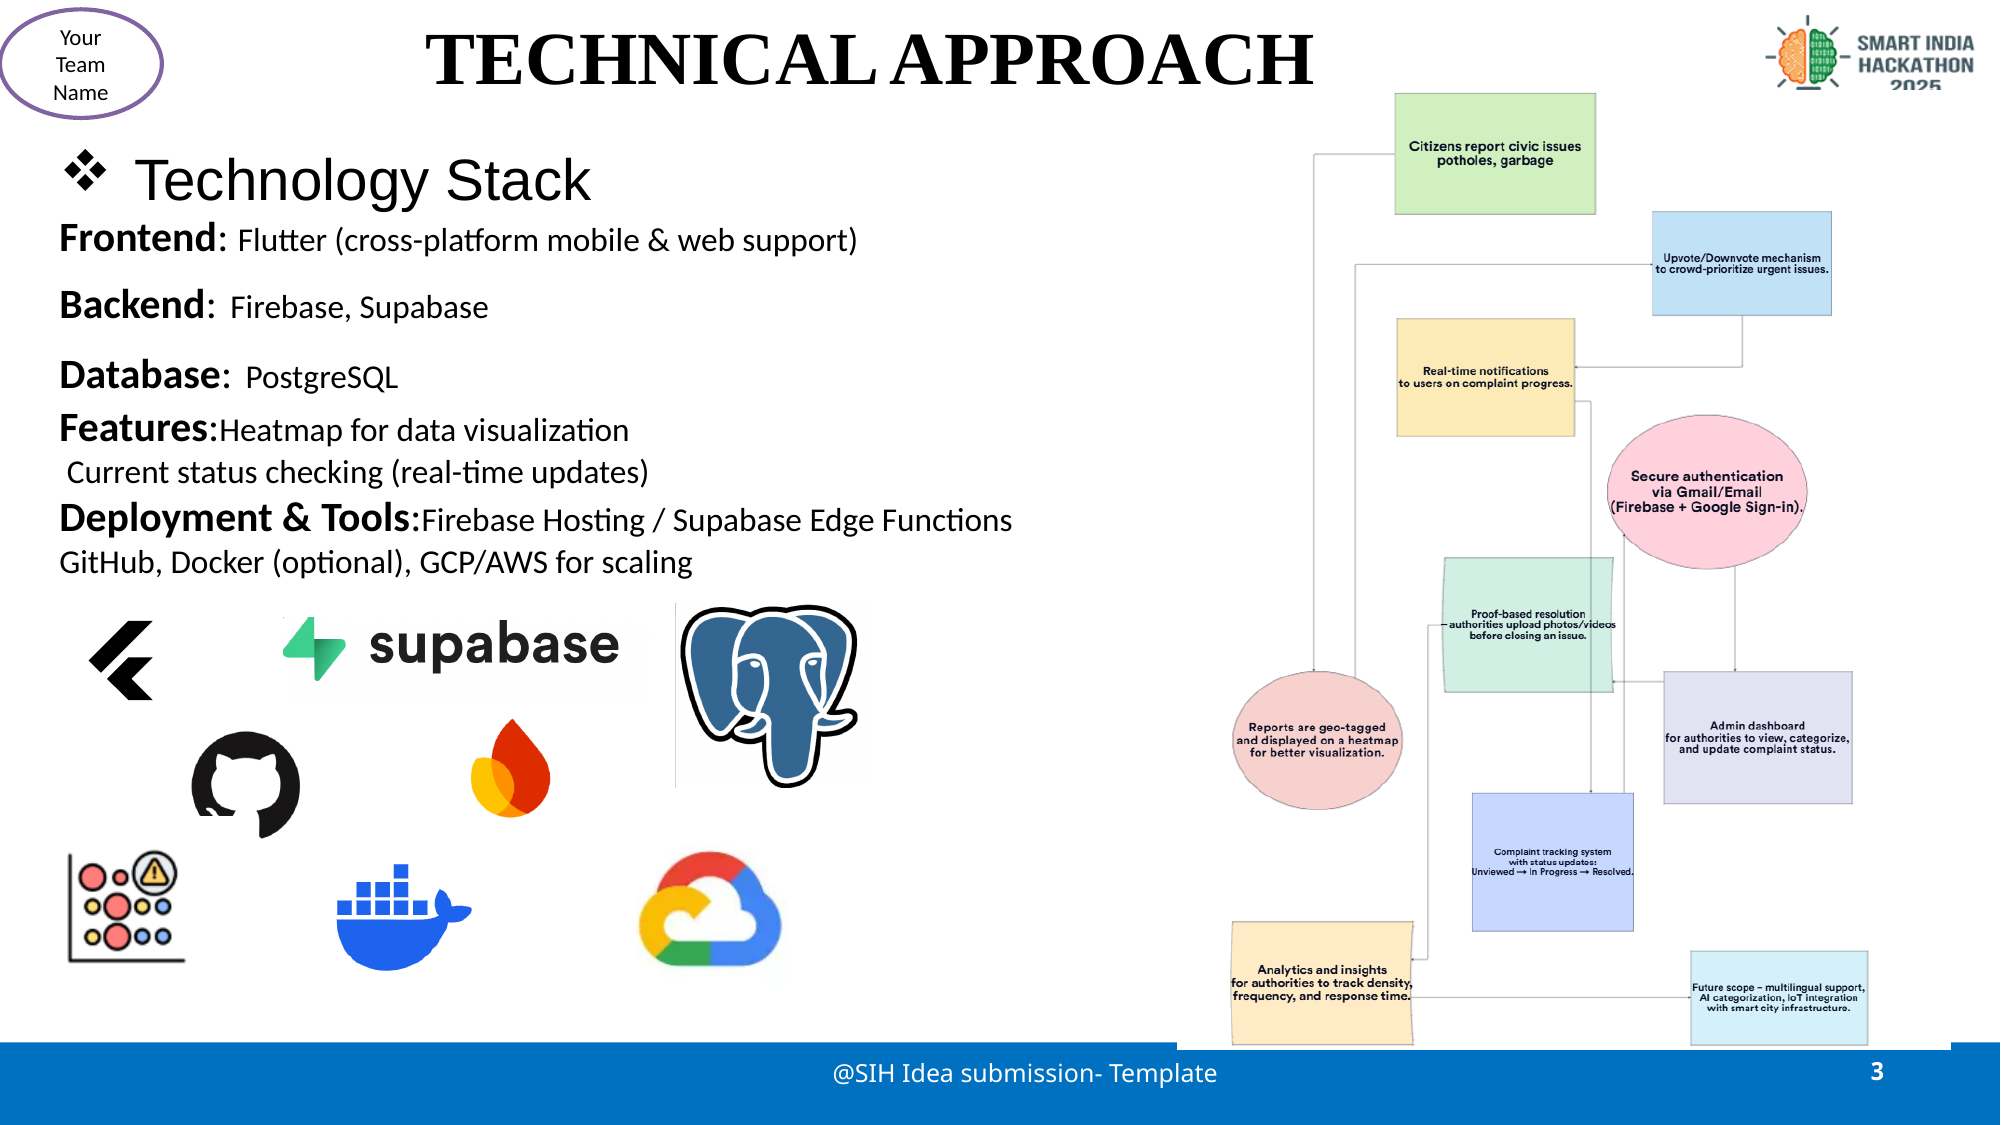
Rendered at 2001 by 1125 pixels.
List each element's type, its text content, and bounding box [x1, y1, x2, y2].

text_box Your Team Name [0, 9, 162, 118]
picture [1177, 9, 1977, 1051]
picture [79, 619, 162, 702]
footer @SIH Idea submission- Template [762, 1042, 1289, 1103]
picture [283, 617, 650, 831]
picture [592, 816, 845, 995]
title TECHNICAL APPROACH [283, 0, 1457, 118]
picture [675, 603, 876, 788]
picture [19, 722, 511, 1005]
text_box Frontend: Flutter (cross-platform mobile & web support) Backend: Firebase, Supabase Database: PostgreSQL Features:Heatmap for data visualization Current status checking (real-time updates) Deployment & Tools:Firebase Hosting / Supabase Edge Functions GitHub, Docker (optional), GCP/AWS for scaling [44, 202, 1177, 588]
text_box [0, 1042, 2000, 1125]
text_box Technology Stack [44, 135, 641, 220]
slide_number <number> [1433, 1051, 1900, 1103]
